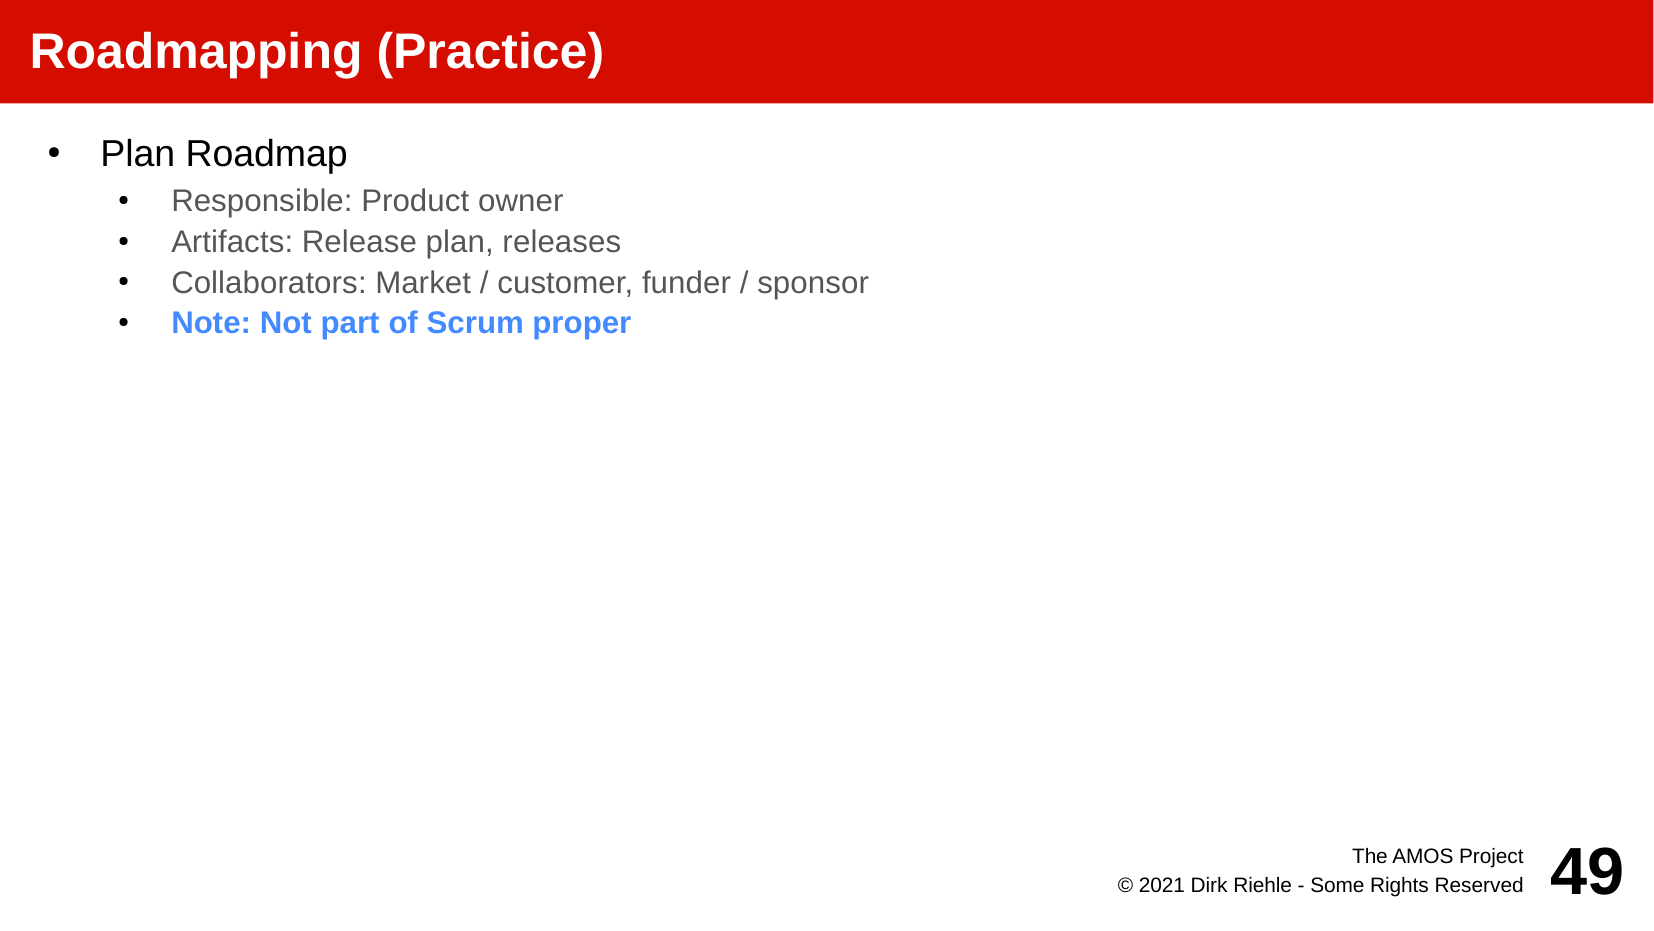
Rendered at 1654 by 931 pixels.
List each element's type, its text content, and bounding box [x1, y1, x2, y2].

list Plan Roadmap Responsible: Product owner Artifacts: Release plan, releases Collaborators: Market / customer, funder / sponsor Note: Not part of Scrum proper [29, 132, 1625, 813]
title Roadmapping (Practice) [0, 0, 1654, 104]
